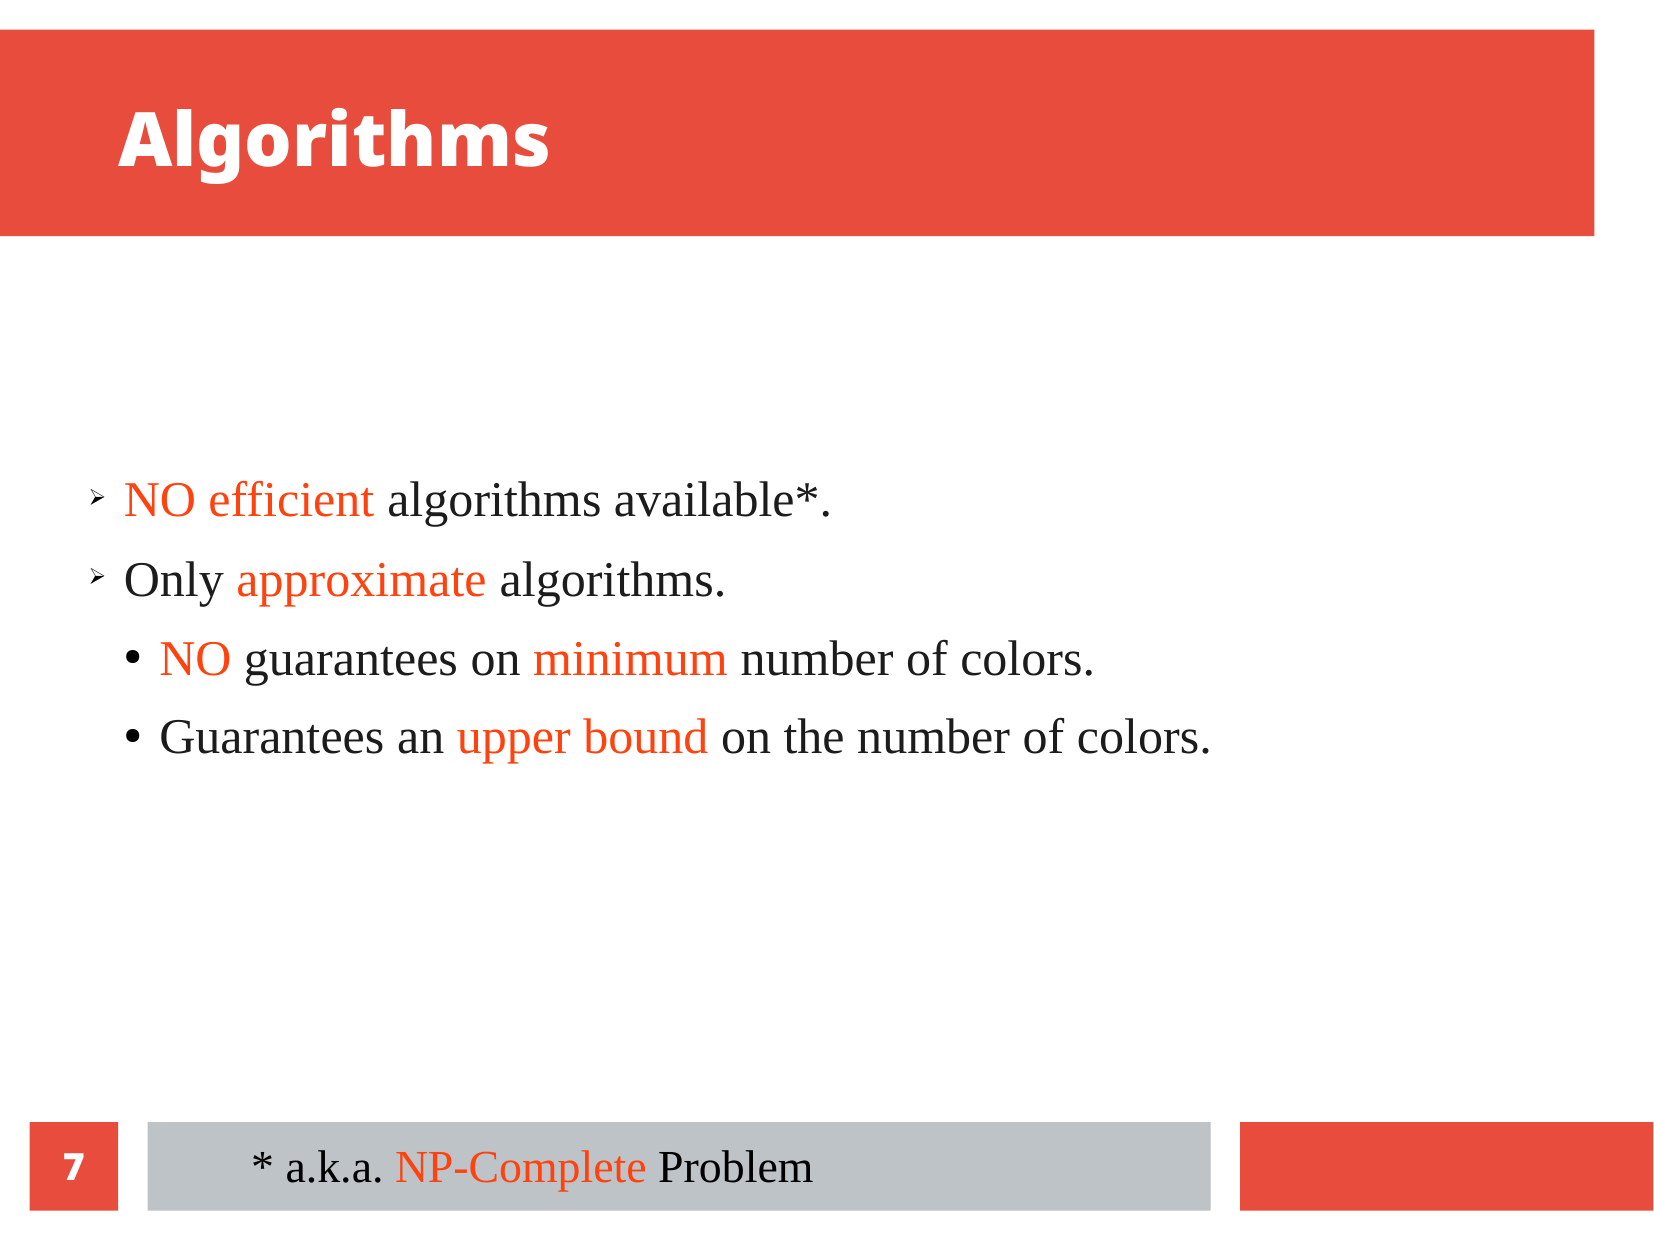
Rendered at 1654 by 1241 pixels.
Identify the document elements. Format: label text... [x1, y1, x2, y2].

text_box * a.k.a. NP-Complete Problem [236, 1133, 1158, 1200]
list NO efficient algorithms available*. Only approximate algorithms. NO guarantees on minimum number of colors. Guarantees an upper bound on the number of colors. [88, 472, 1595, 839]
title Algorithms [118, 41, 1654, 189]
